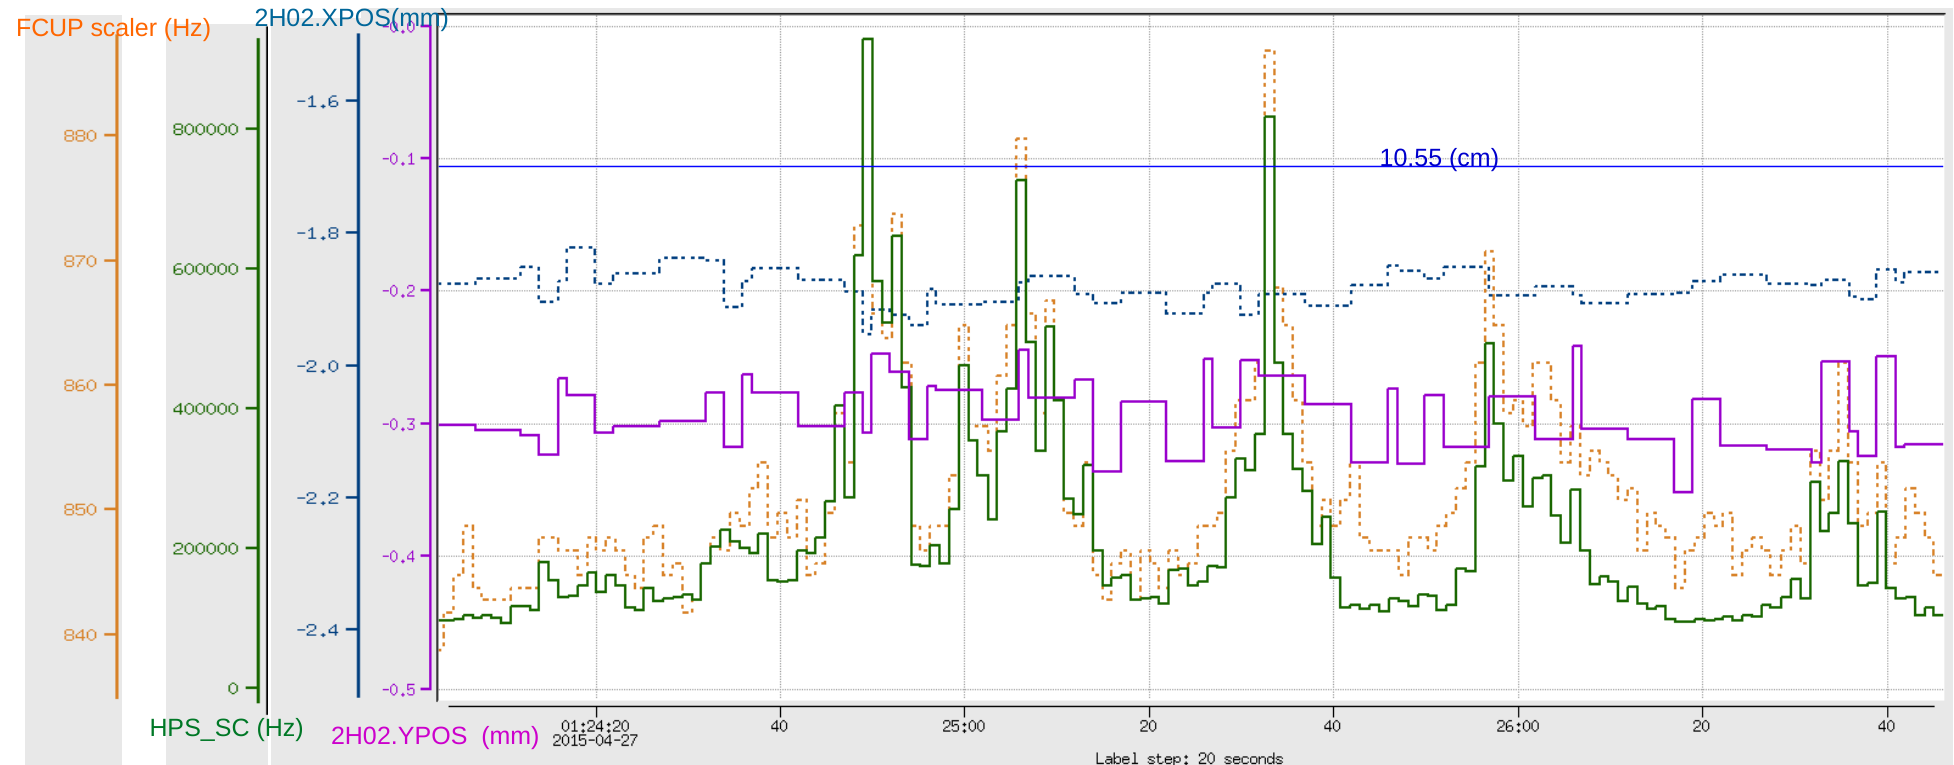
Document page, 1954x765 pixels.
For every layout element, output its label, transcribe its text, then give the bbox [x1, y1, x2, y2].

text_box 10.55 (cm) [1364, 136, 1527, 183]
picture [271, 8, 1953, 765]
picture [25, 78, 122, 765]
text_box FCUP scaler (Hz) [1, 6, 240, 78]
text_box 2H02.YPOS (mm) [316, 714, 557, 765]
text_box HPS_SC (Hz) [134, 706, 330, 765]
picture [166, 68, 268, 706]
text_box 2H02.XPOS(mm) [239, 0, 466, 68]
